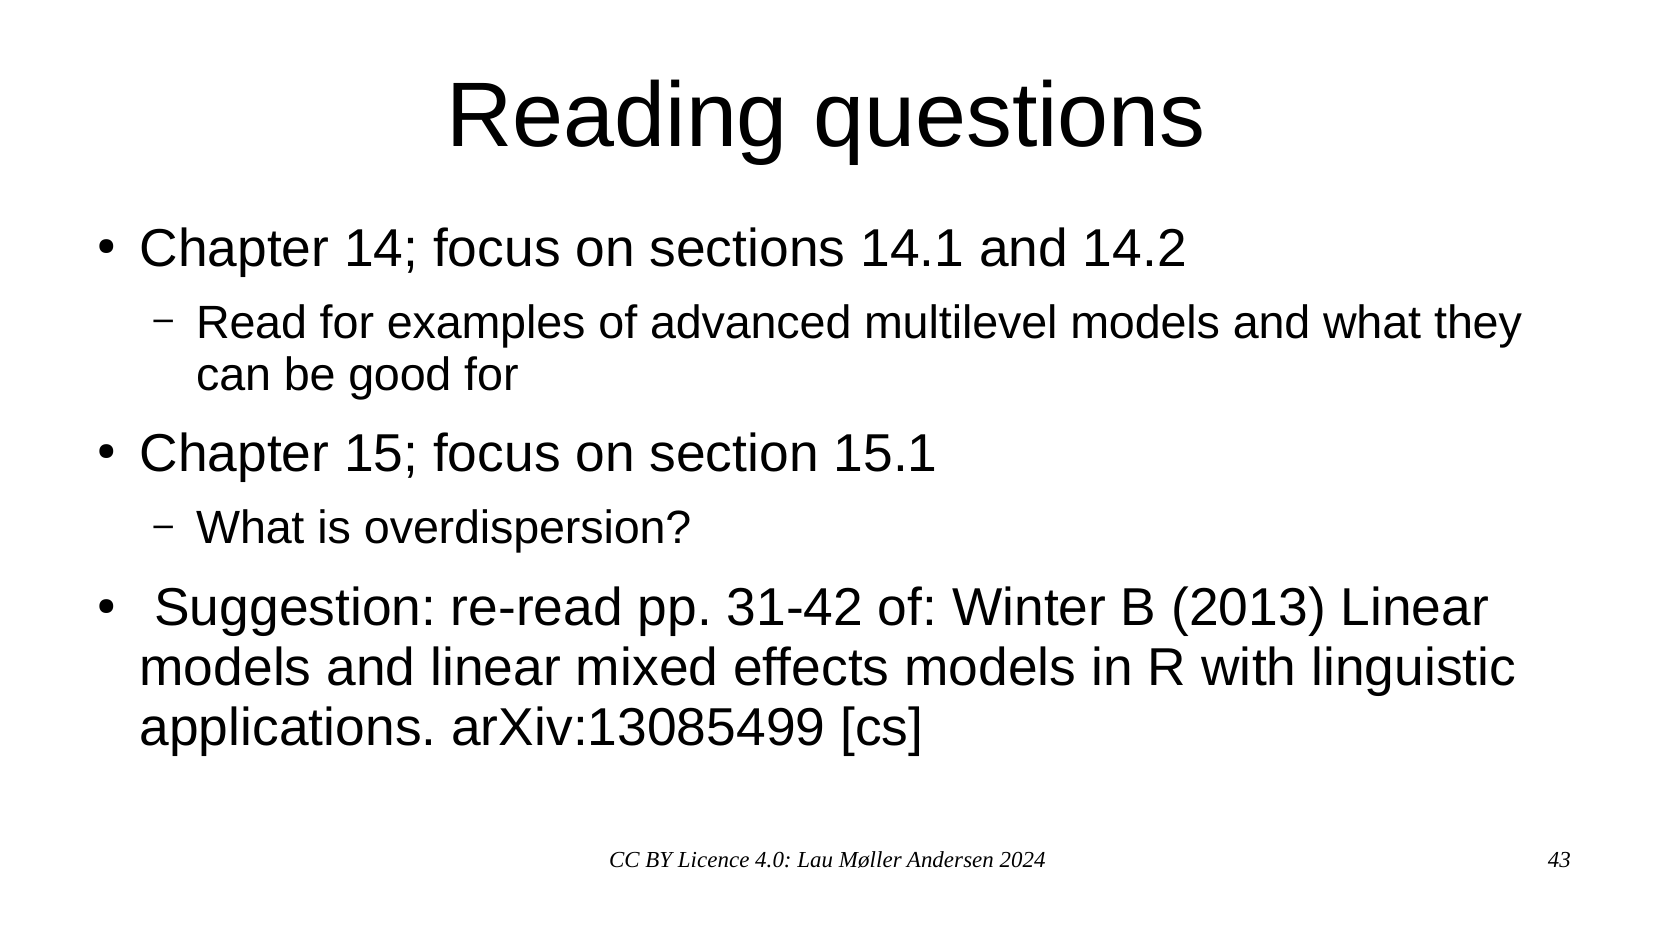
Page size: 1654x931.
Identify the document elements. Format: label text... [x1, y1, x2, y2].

title Reading questions [82, 37, 1571, 193]
list Chapter 14; focus on sections 14.1 and 14.2 Read for examples of advanced multilevel models and what they can be good for Chapter 15; focus on section 15.1 What is overdispersion? Suggestion: re-read pp. 31-42 of: Winter B (2013) Linear models and linear mixed effects models in R with linguistic applications. arXiv:13085499 [cs] [82, 217, 1571, 758]
